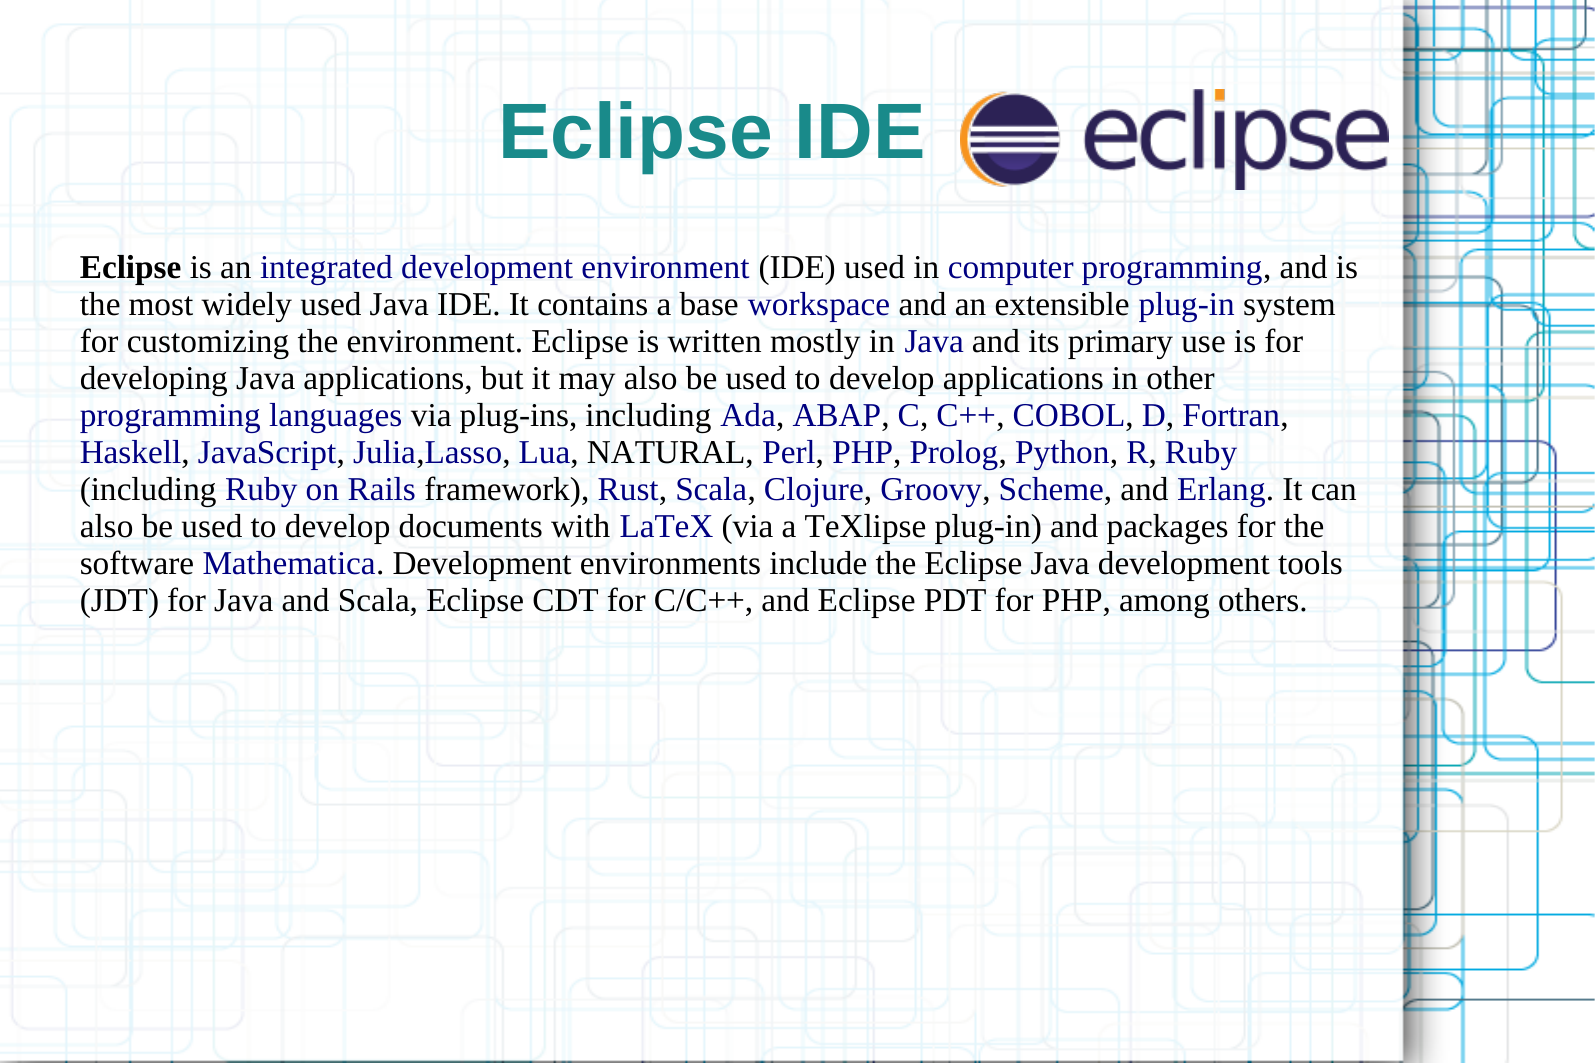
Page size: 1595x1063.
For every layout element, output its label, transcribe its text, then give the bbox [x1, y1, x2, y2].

list Eclipse is an integrated development environment (IDE) used in computer programming, and is the most widely used Java IDE. It contains a base workspace and an extensible plug-in system for customizing the environment. Eclipse is written mostly in Java and its primary use is for developing Java applications, but it may also be used to develop applications in other programming languages via plug-ins, including Ada, ABAP, C, C++, COBOL, D, Fortran, Haskell, JavaScript, Julia,Lasso, Lua, NATURAL, Perl, PHP, Prolog, Python, R, Ruby (including Ruby on Rails framework), Rust, Scala, Clojure, Groovy, Scheme, and Erlang. It can also be used to develop documents with LaTeX (via a TeXlipse plug-in) and packages for the software Mathematica. Development environments include the Eclipse Java development tools (JDT) for Java and Scala, Eclipse CDT for C/C++, and Eclipse PDT for PHP, among others. [79, 248, 1367, 951]
title Eclipse IDE [56, 42, 1367, 220]
picture [0, 0, 1595, 1063]
